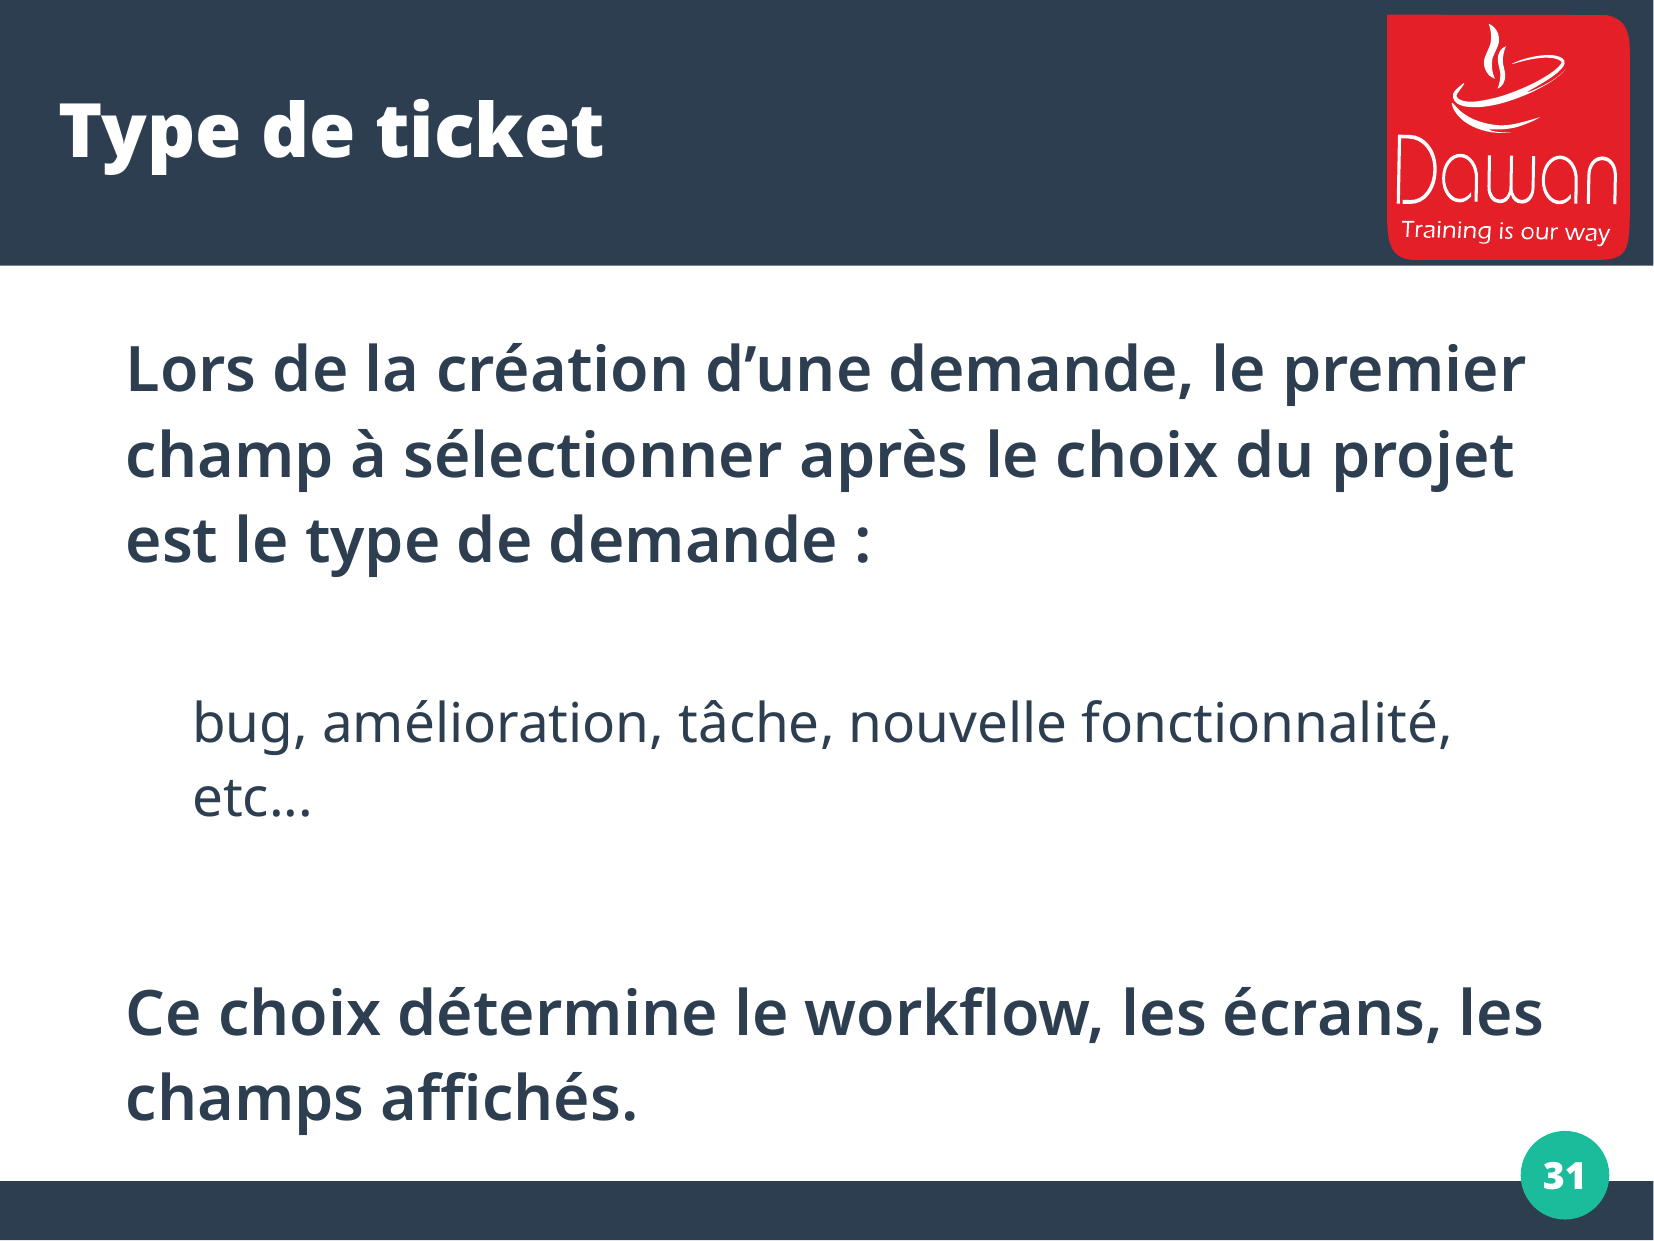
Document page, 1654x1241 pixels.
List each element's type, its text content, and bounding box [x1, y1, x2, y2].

picture [1387, 14, 1630, 260]
list Lors de la création d’une demande, le premier champ à sélectionner après le choix du projet est le type de demande : bug, amélioration, tâche, nouvelle fonctionnalité, etc... Ce choix détermine le workflow, les écrans, les champs affichés. [59, 324, 1595, 1152]
title Type de ticket [59, 49, 1387, 207]
